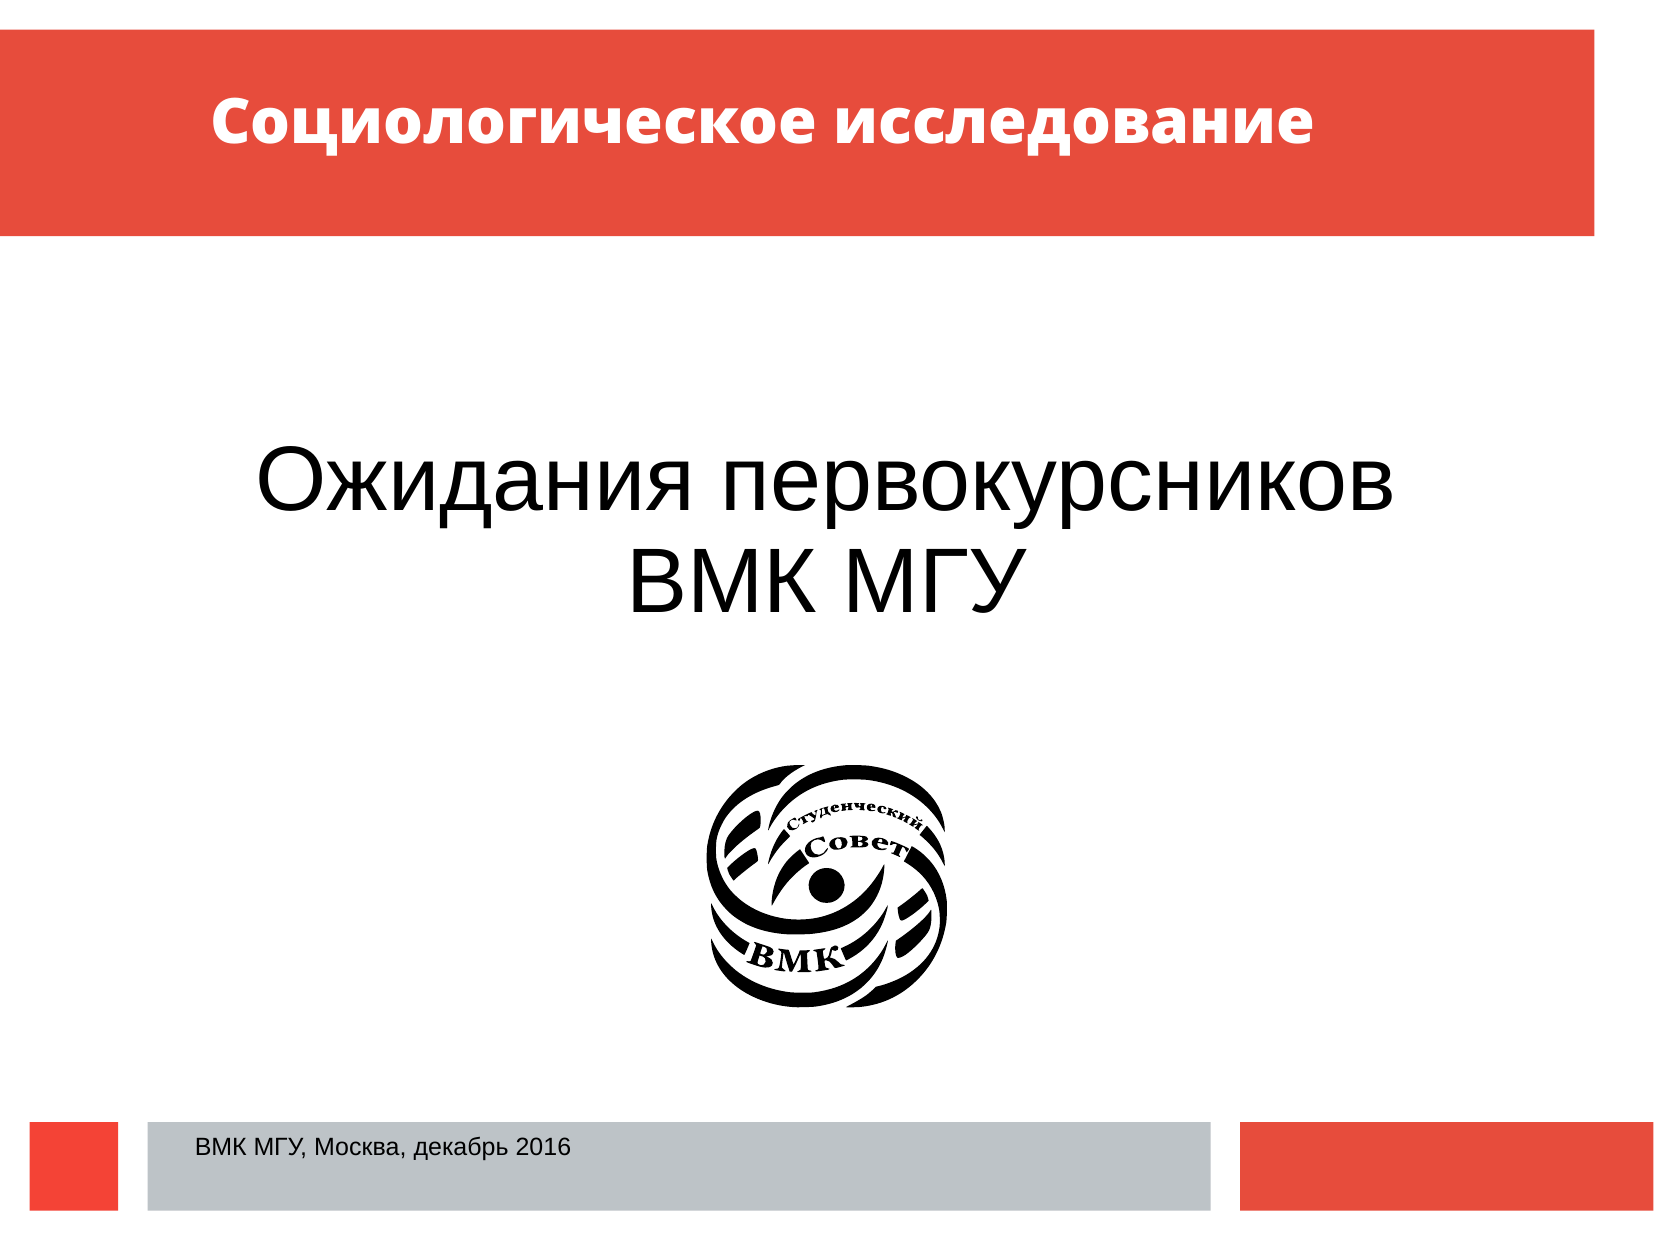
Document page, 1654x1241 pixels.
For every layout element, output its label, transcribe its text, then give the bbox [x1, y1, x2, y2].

picture [706, 765, 947, 1008]
title Социологическое исследование [210, 45, 1486, 163]
text_box ВМК МГУ, Москва, декабрь 2016 [180, 1125, 1186, 1196]
text_box Ожидания первокурсников ВМК МГУ [159, 420, 1495, 640]
